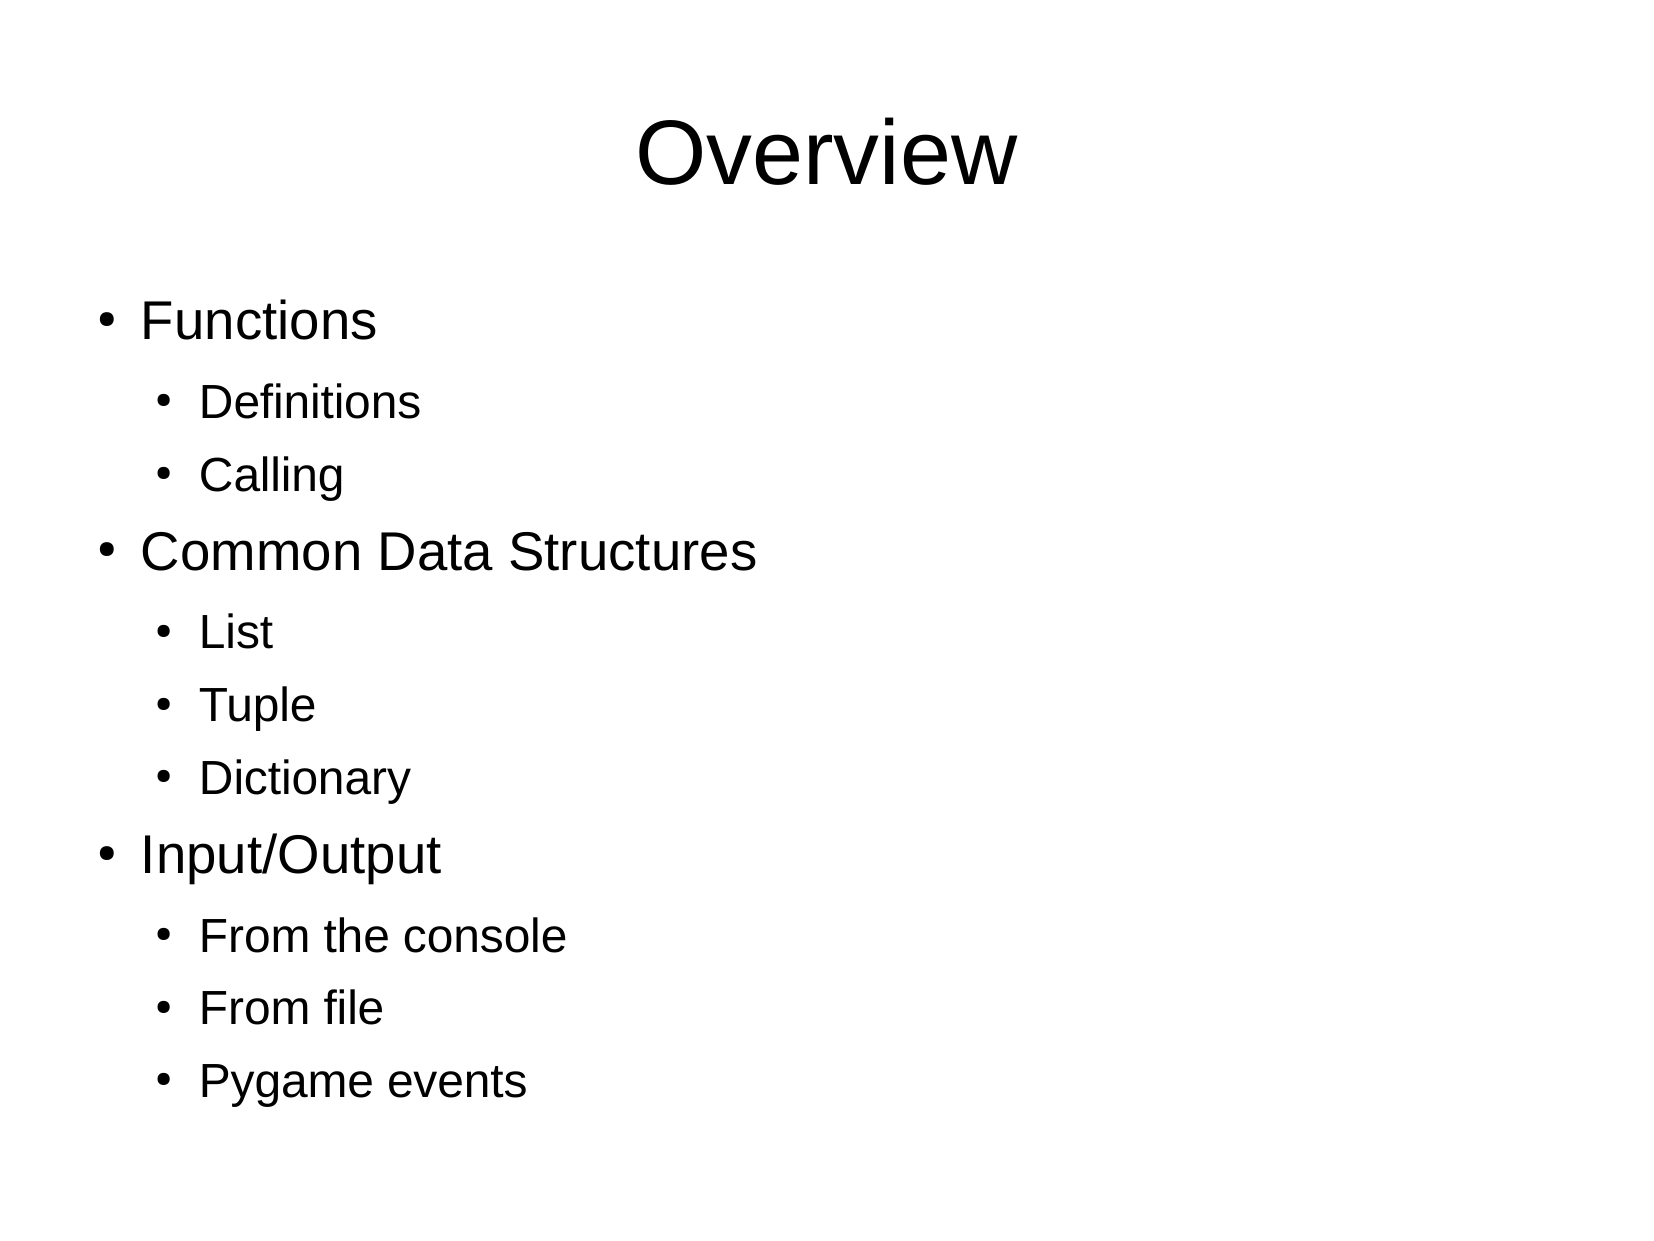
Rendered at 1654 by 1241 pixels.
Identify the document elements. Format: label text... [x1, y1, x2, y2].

list Functions Definitions Calling Common Data Structures List Tuple Dictionary Input/Output From the console From file Pygame events [82, 290, 1571, 1109]
title Overview [82, 49, 1571, 257]
